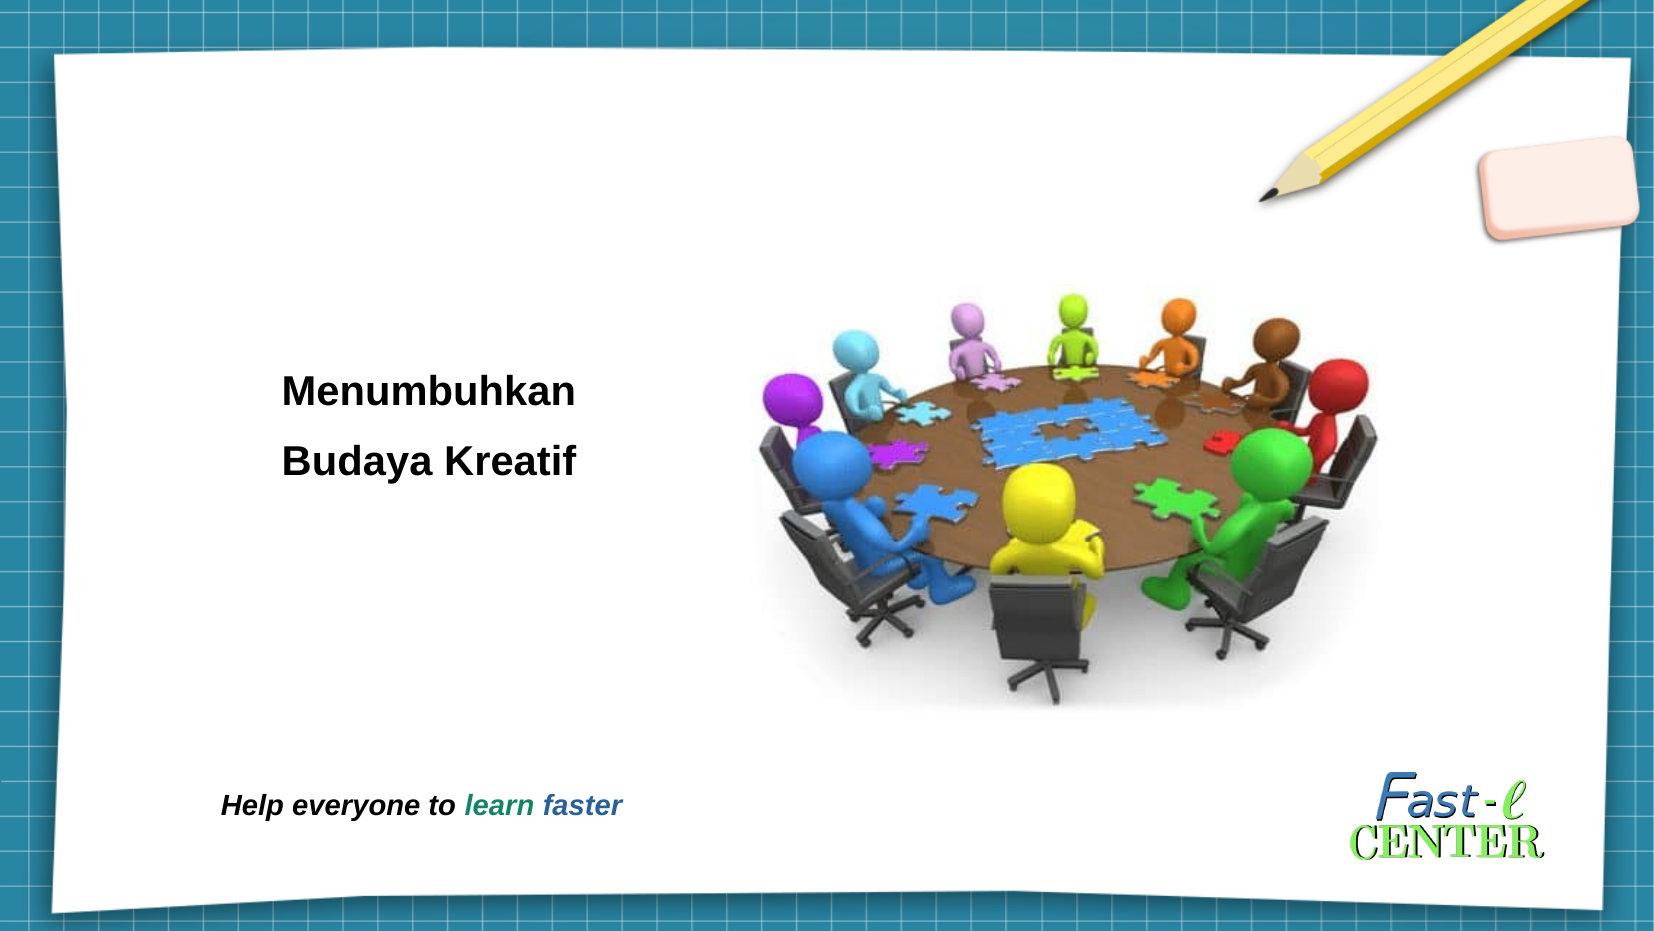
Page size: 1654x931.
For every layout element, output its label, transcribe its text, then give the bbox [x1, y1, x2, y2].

text_box Help everyone to learn faster [206, 781, 638, 830]
picture [0, 0, 1654, 931]
text_box Menumbuhkan Budaya Kreatif [266, 337, 676, 526]
